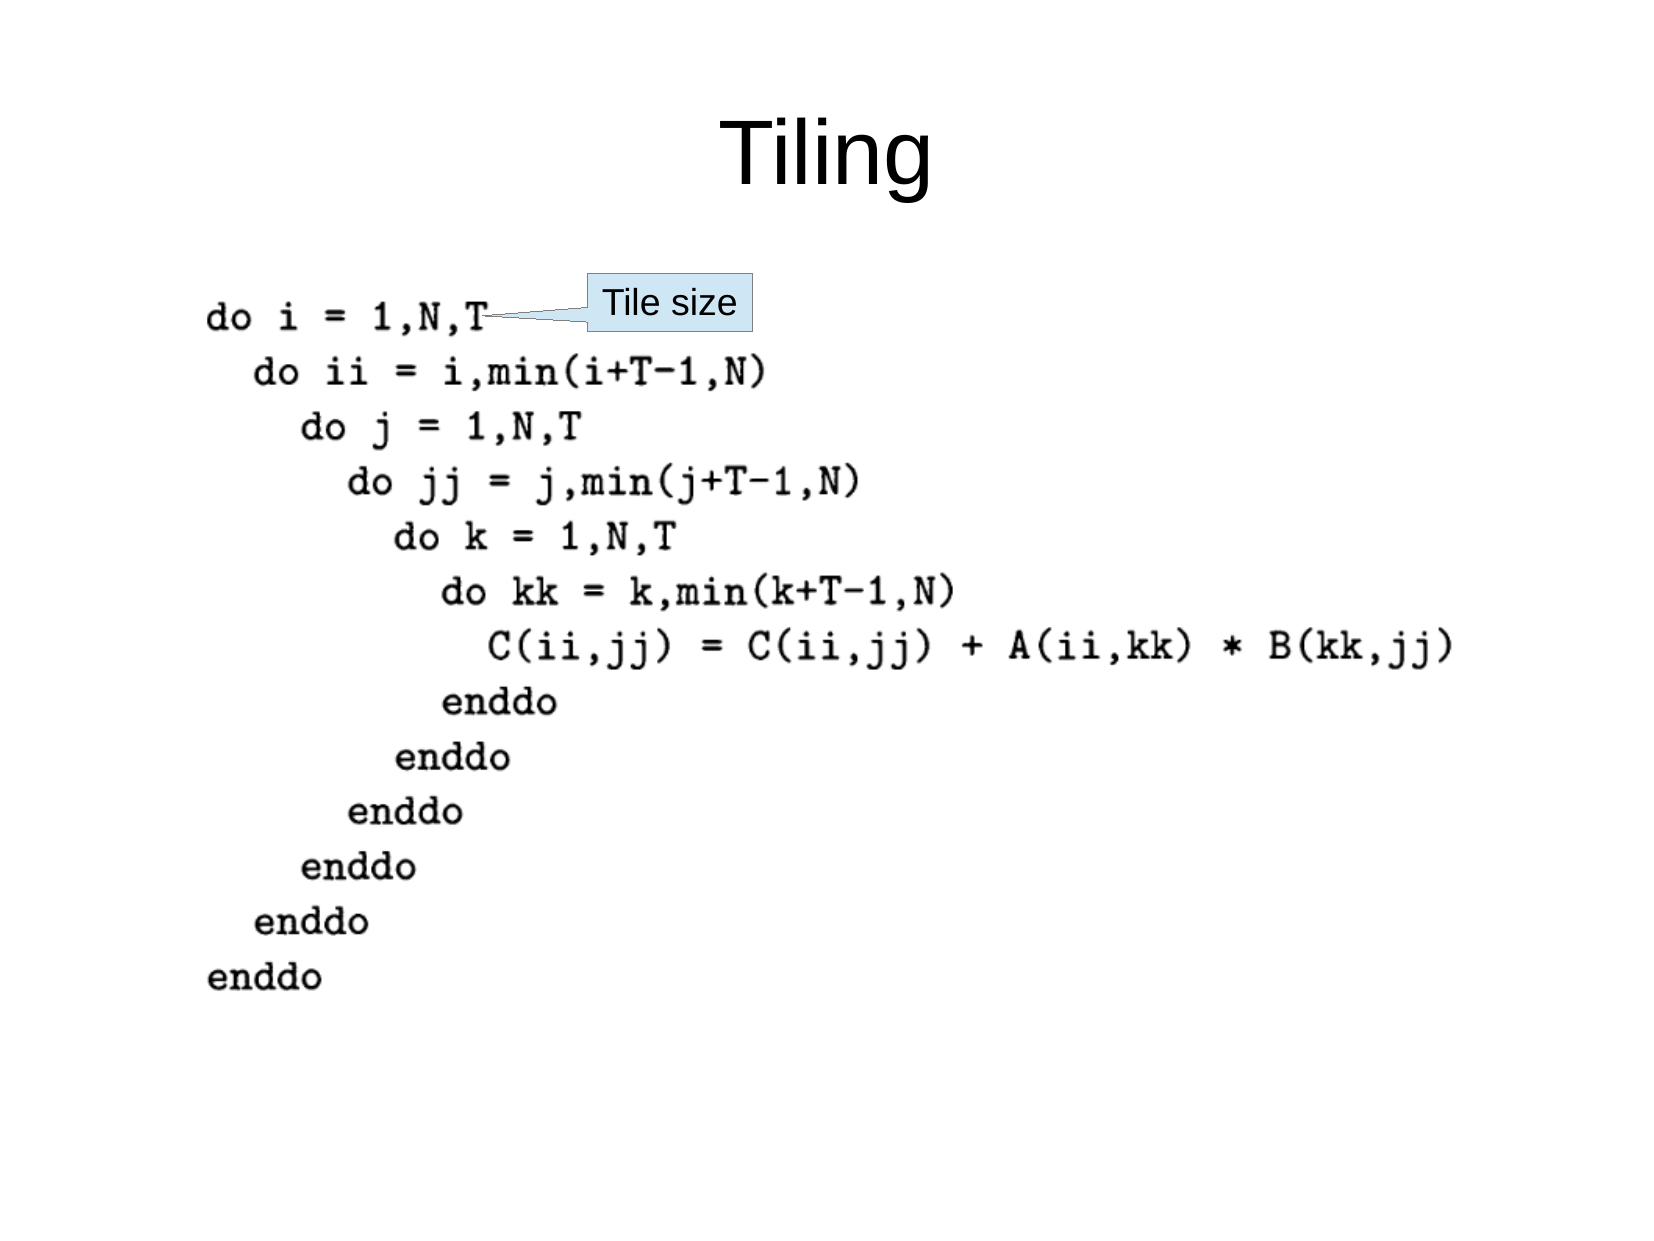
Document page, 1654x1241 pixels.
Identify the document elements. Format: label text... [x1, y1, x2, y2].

text_box Tile size [482, 273, 753, 332]
title Tiling [82, 49, 1571, 257]
picture [195, 291, 1464, 1008]
